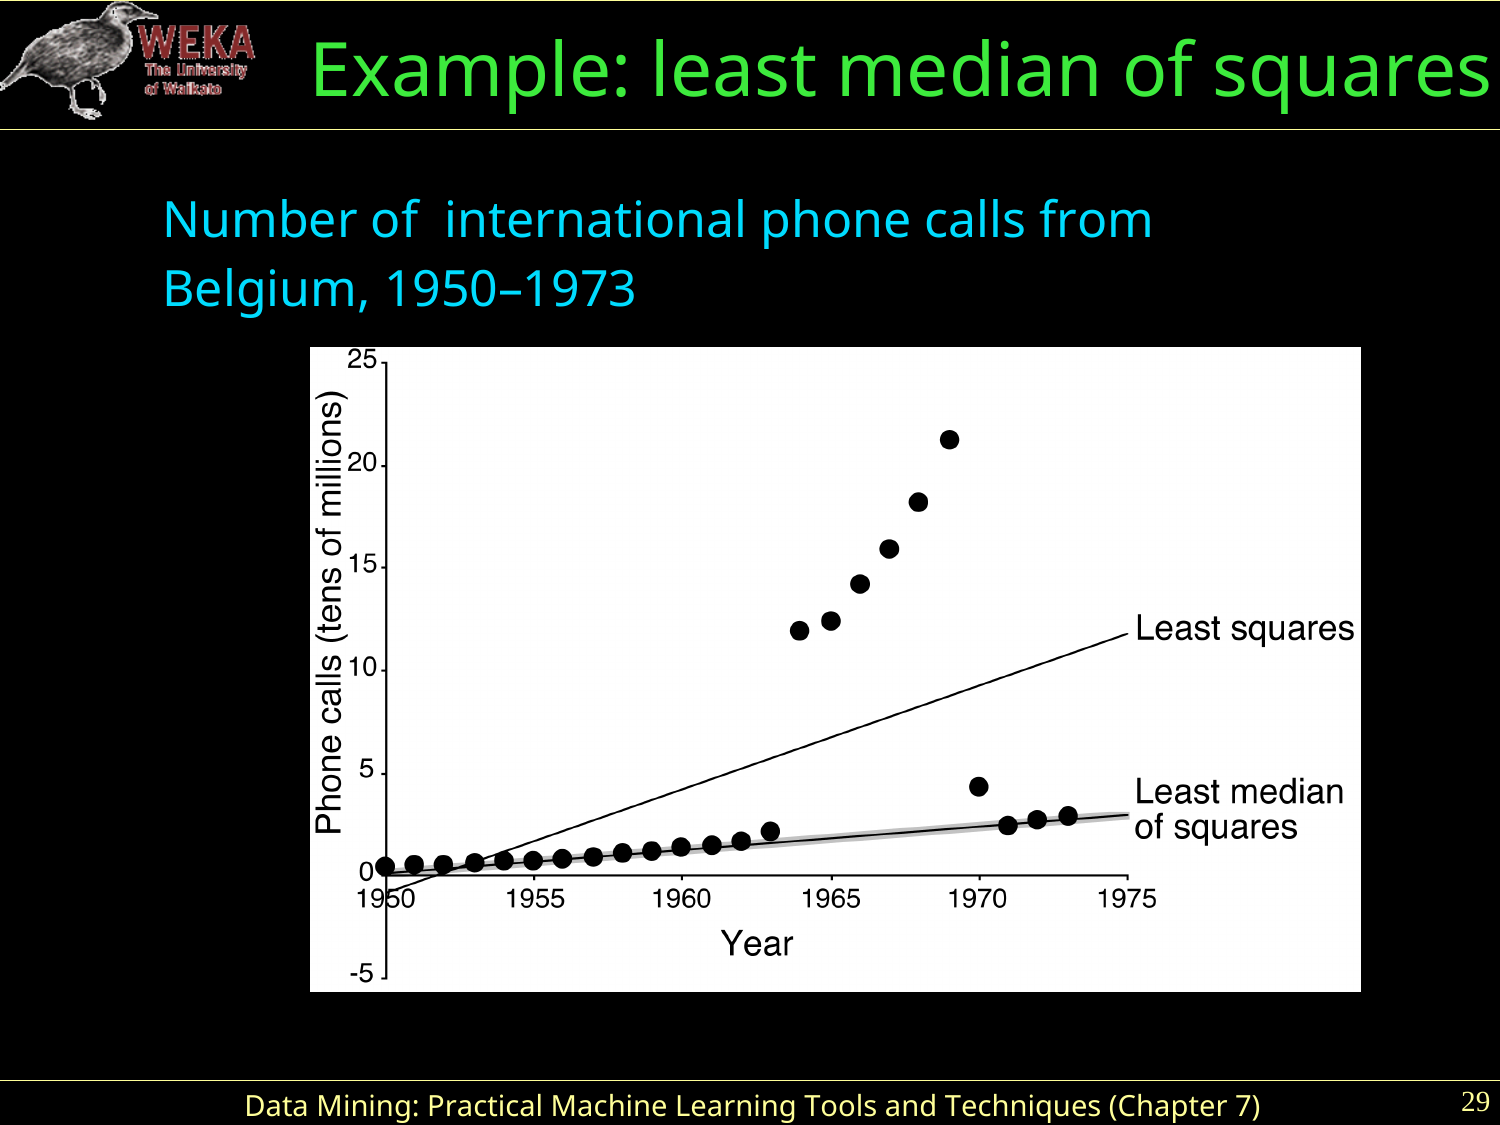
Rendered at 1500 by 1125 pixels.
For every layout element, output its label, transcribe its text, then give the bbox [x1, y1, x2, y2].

picture [0, 1, 266, 129]
picture [310, 347, 1361, 992]
title Example: least median of squares [295, 0, 1500, 148]
text_box Number of international phone calls from Belgium, 1950–1973 [147, 177, 1336, 305]
